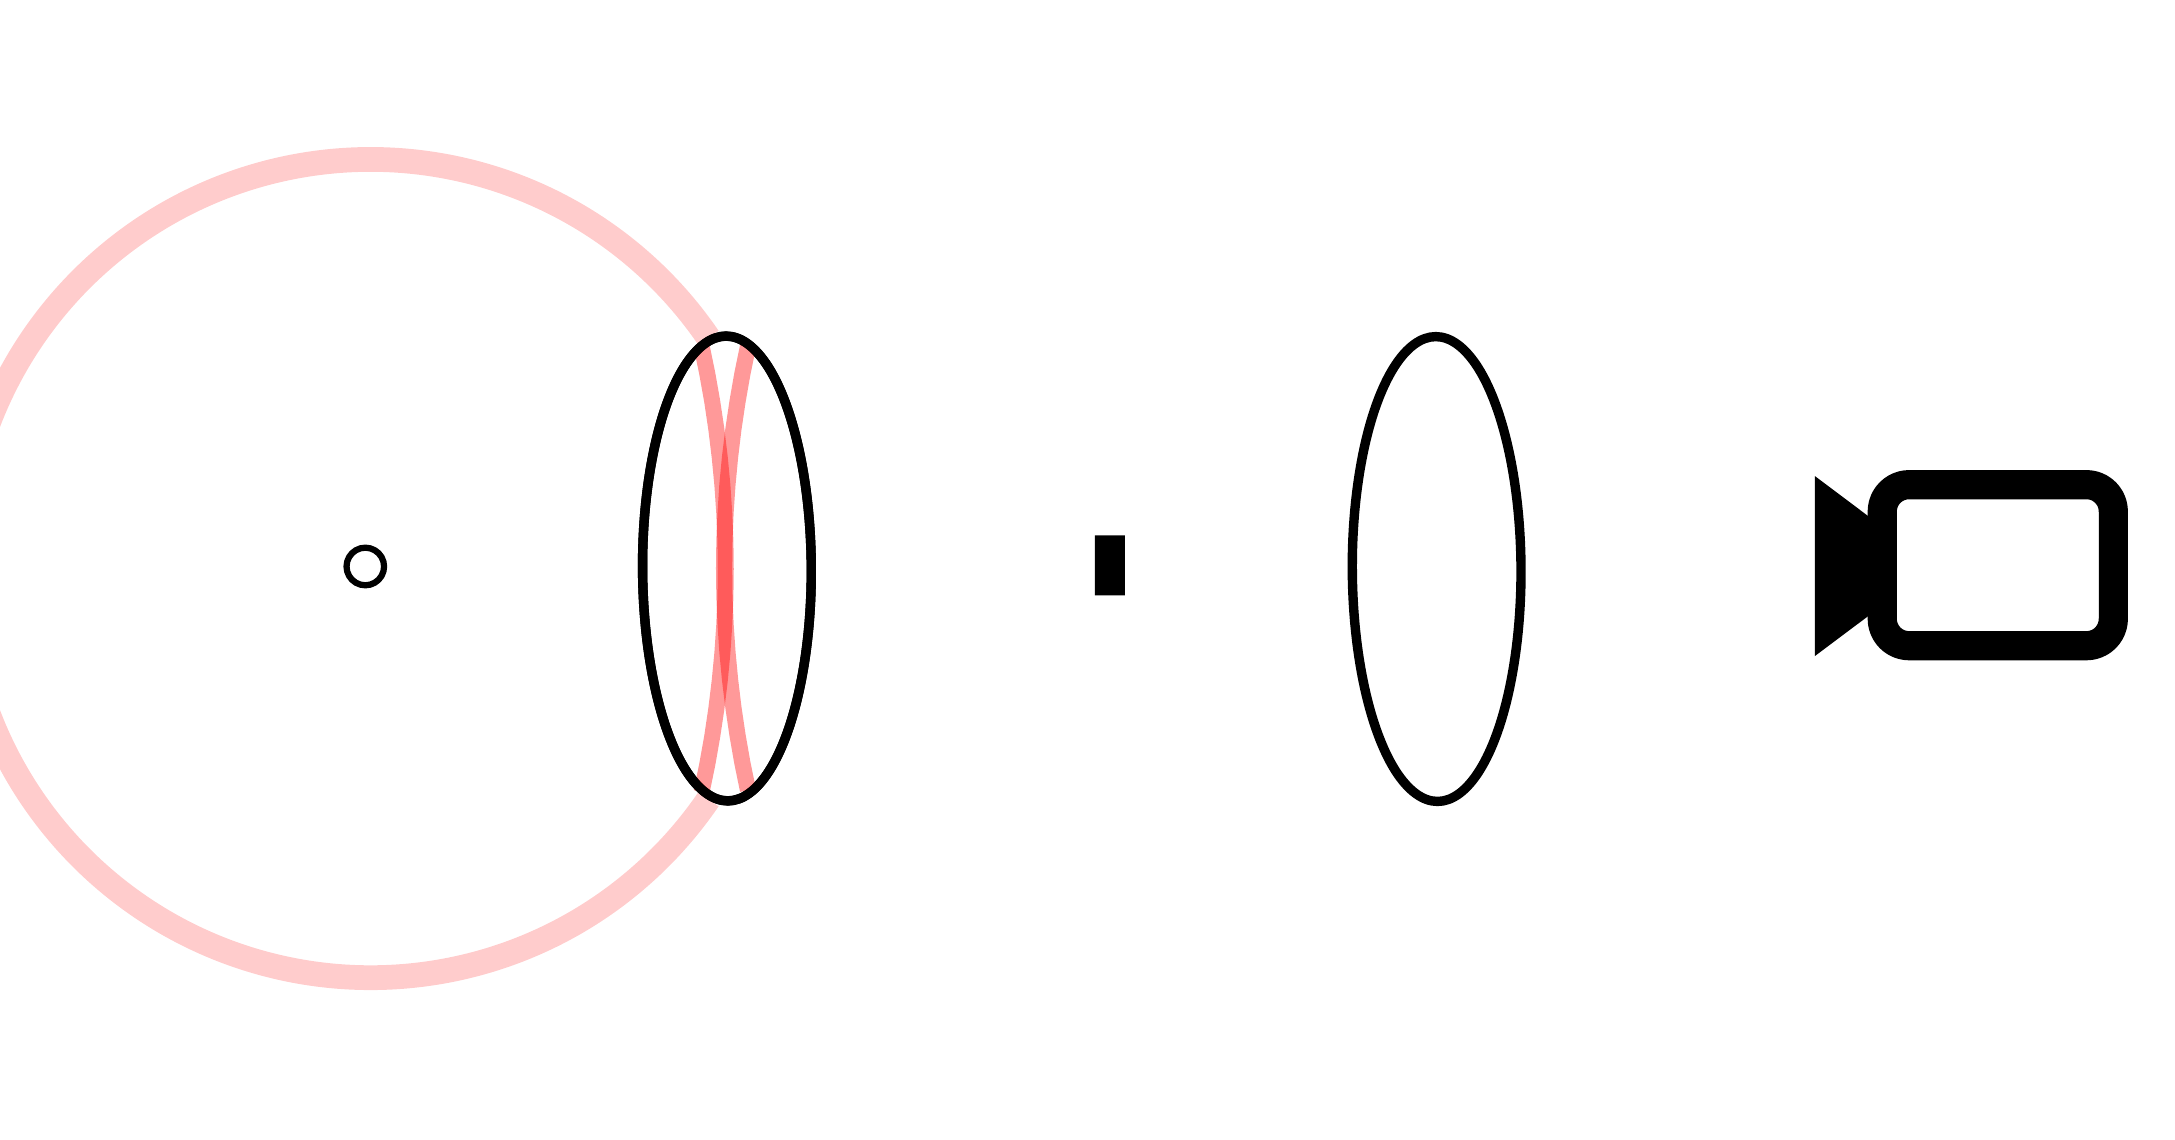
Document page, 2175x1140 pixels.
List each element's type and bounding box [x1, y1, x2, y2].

text_box [1814, 476, 1875, 657]
text_box [1882, 484, 2114, 646]
text_box [0, 0, 1747, 1140]
text_box [648, 341, 806, 796]
